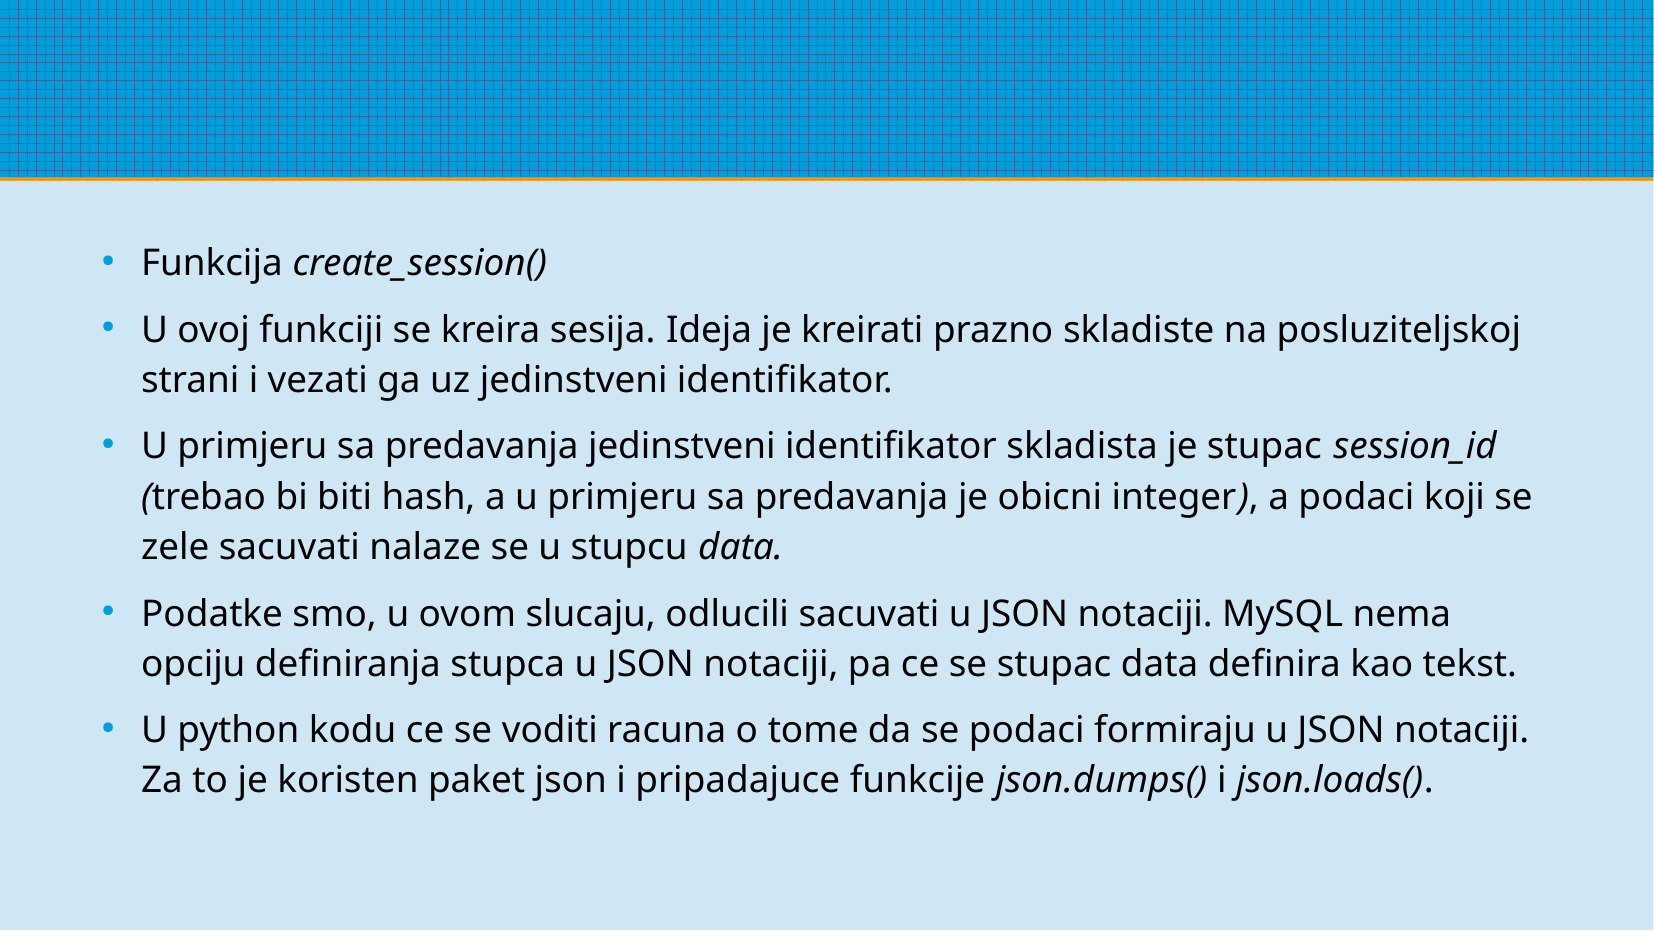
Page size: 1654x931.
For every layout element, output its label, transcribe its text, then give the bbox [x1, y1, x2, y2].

list Funkcija create_session() U ovoj funkciji se kreira sesija. Ideja je kreirati prazno skladiste na posluziteljskoj strani i vezati ga uz jedinstveni identifikator. U primjeru sa predavanja jedinstveni identifikator skladista je stupac session_id (trebao bi biti hash, a u primjeru sa predavanja je obicni integer), a podaci koji se zele sacuvati nalaze se u stupcu data. Podatke smo, u ovom slucaju, odlucili sacuvati u JSON notaciji. MySQL nema opciju definiranja stupca u JSON notaciji, pa ce se stupac data definira kao tekst. U python kodu ce se voditi racuna o tome da se podaci formiraju u JSON notaciji. Za to je koristen paket json i pripadajuce funkcije json.dumps() i json.loads(). [88, 236, 1565, 813]
